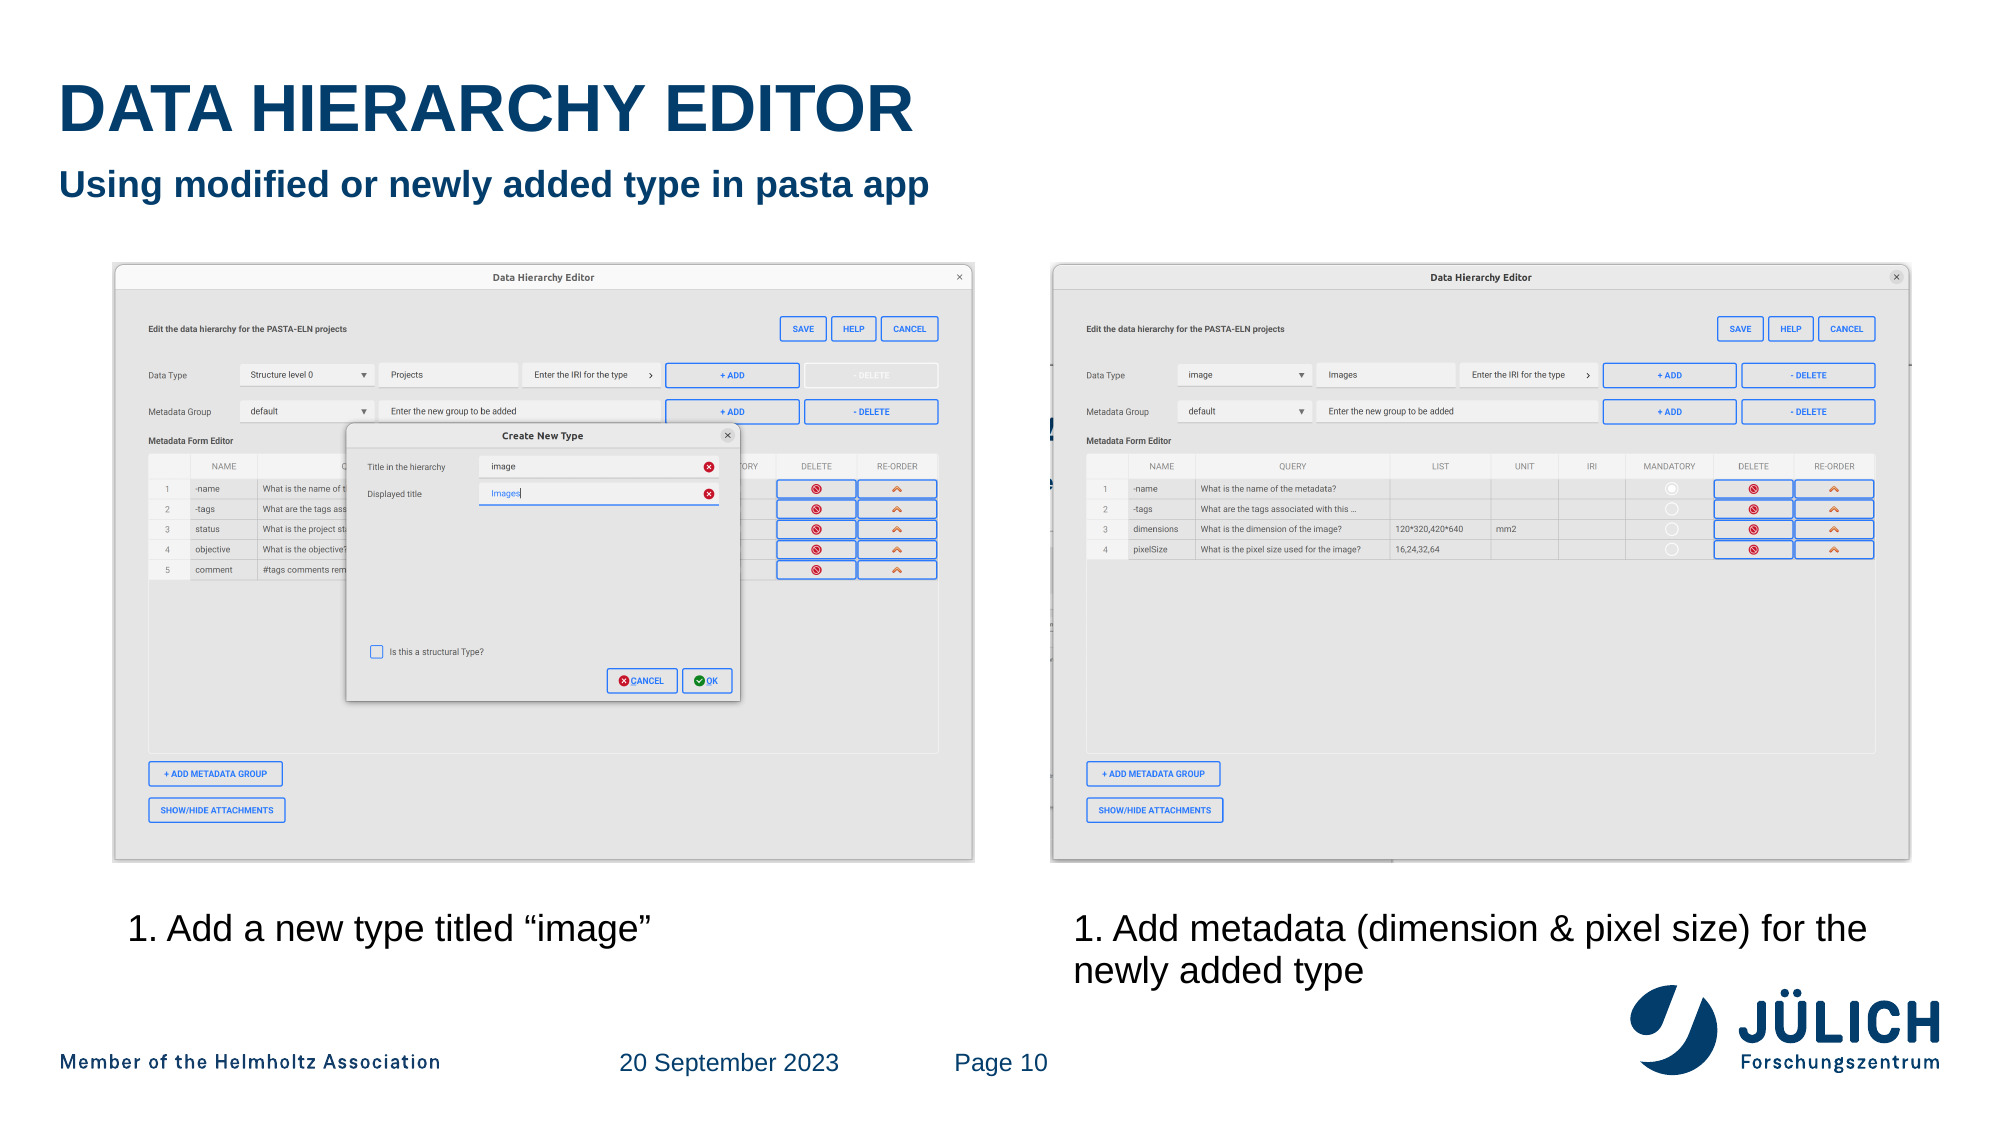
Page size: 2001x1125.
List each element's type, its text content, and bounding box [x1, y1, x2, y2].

slide_number Page <number> [954, 1046, 1073, 1084]
picture [112, 262, 975, 863]
title Data Hierarchy Editor [59, 53, 1938, 238]
text_box 1. Add a new type titled “image” [112, 900, 667, 957]
picture [1050, 262, 1912, 863]
list Using modified or newly added type in pasta app [58, 154, 1937, 238]
text_box 1. Add metadata (dimension & pixel size) for the newly added type [1058, 900, 1894, 999]
slide_number 20 September 2023 [619, 1046, 882, 1084]
